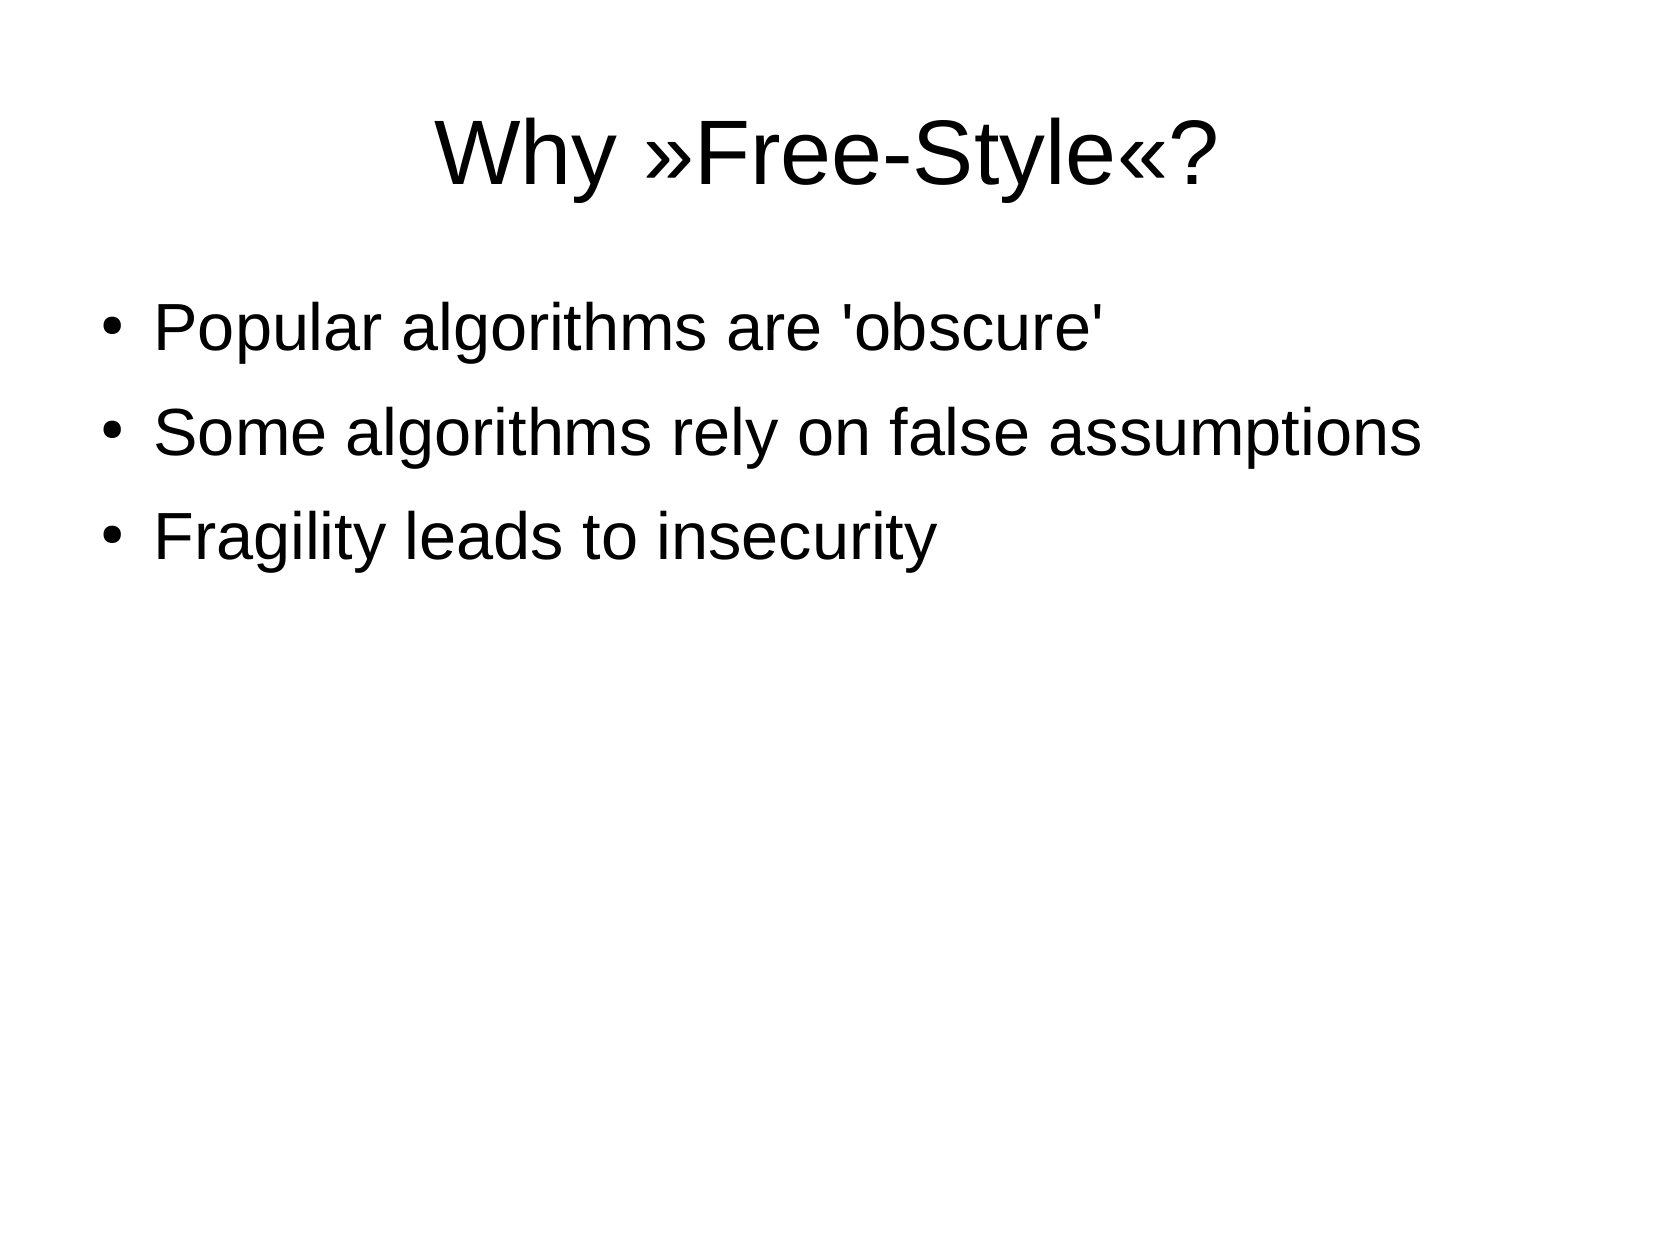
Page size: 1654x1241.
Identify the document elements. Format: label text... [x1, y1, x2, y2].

list Popular algorithms are 'obscure' Some algorithms rely on false assumptions Fragility leads to insecurity [82, 290, 1571, 1010]
title Why »Free-Style«? [82, 49, 1571, 257]
